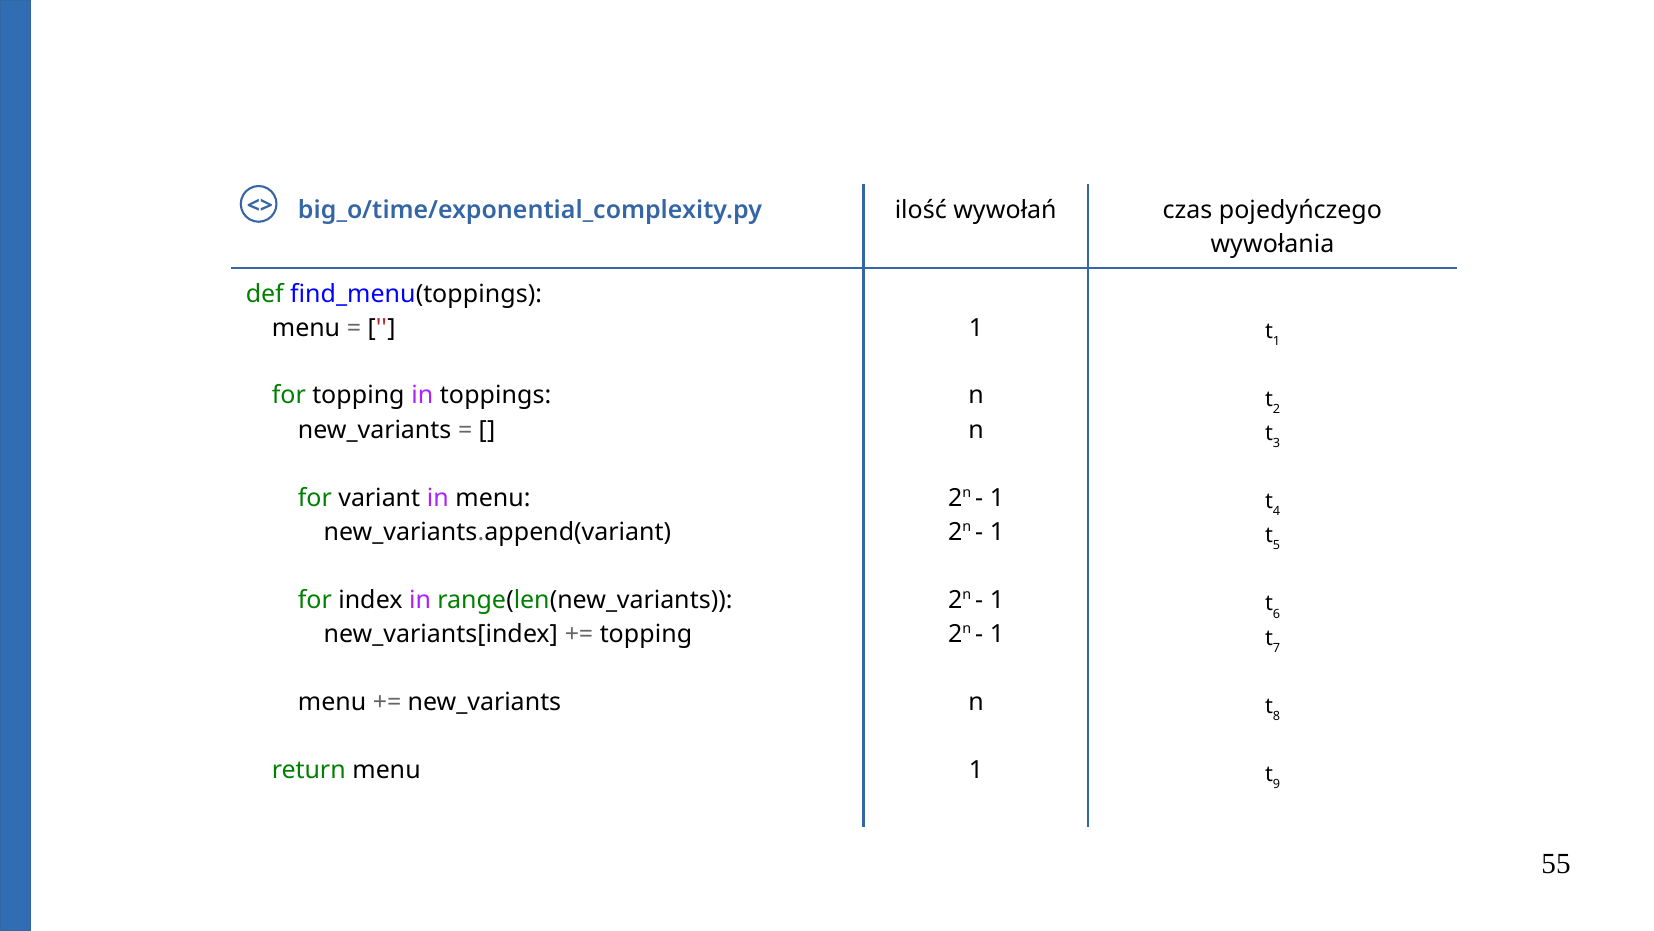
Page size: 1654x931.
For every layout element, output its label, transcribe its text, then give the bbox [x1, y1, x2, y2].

table_header big_o/time/exponential_complexity.py [231, 184, 862, 267]
table_cell 1 n n 2n - 1 2n - 1 2n - 1 2n - 1 n 1 [865, 269, 1087, 827]
text_box [0, 0, 31, 931]
table_cell t1 t2 t3 t4 t5 t6 t7 t8 t9 [1089, 269, 1457, 827]
text_box <> [232, 181, 289, 227]
table_header czas pojedyńczego wywołania [1089, 184, 1457, 267]
table_cell def find_menu(toppings): menu = [''] for topping in toppings: new_variants = [] for variant in menu: new_variants.append(variant) for index in range(len(new_variants)): new_variants[index] += topping menu += new_variants return menu [231, 269, 862, 827]
table_header ilość wywołań [865, 184, 1087, 267]
